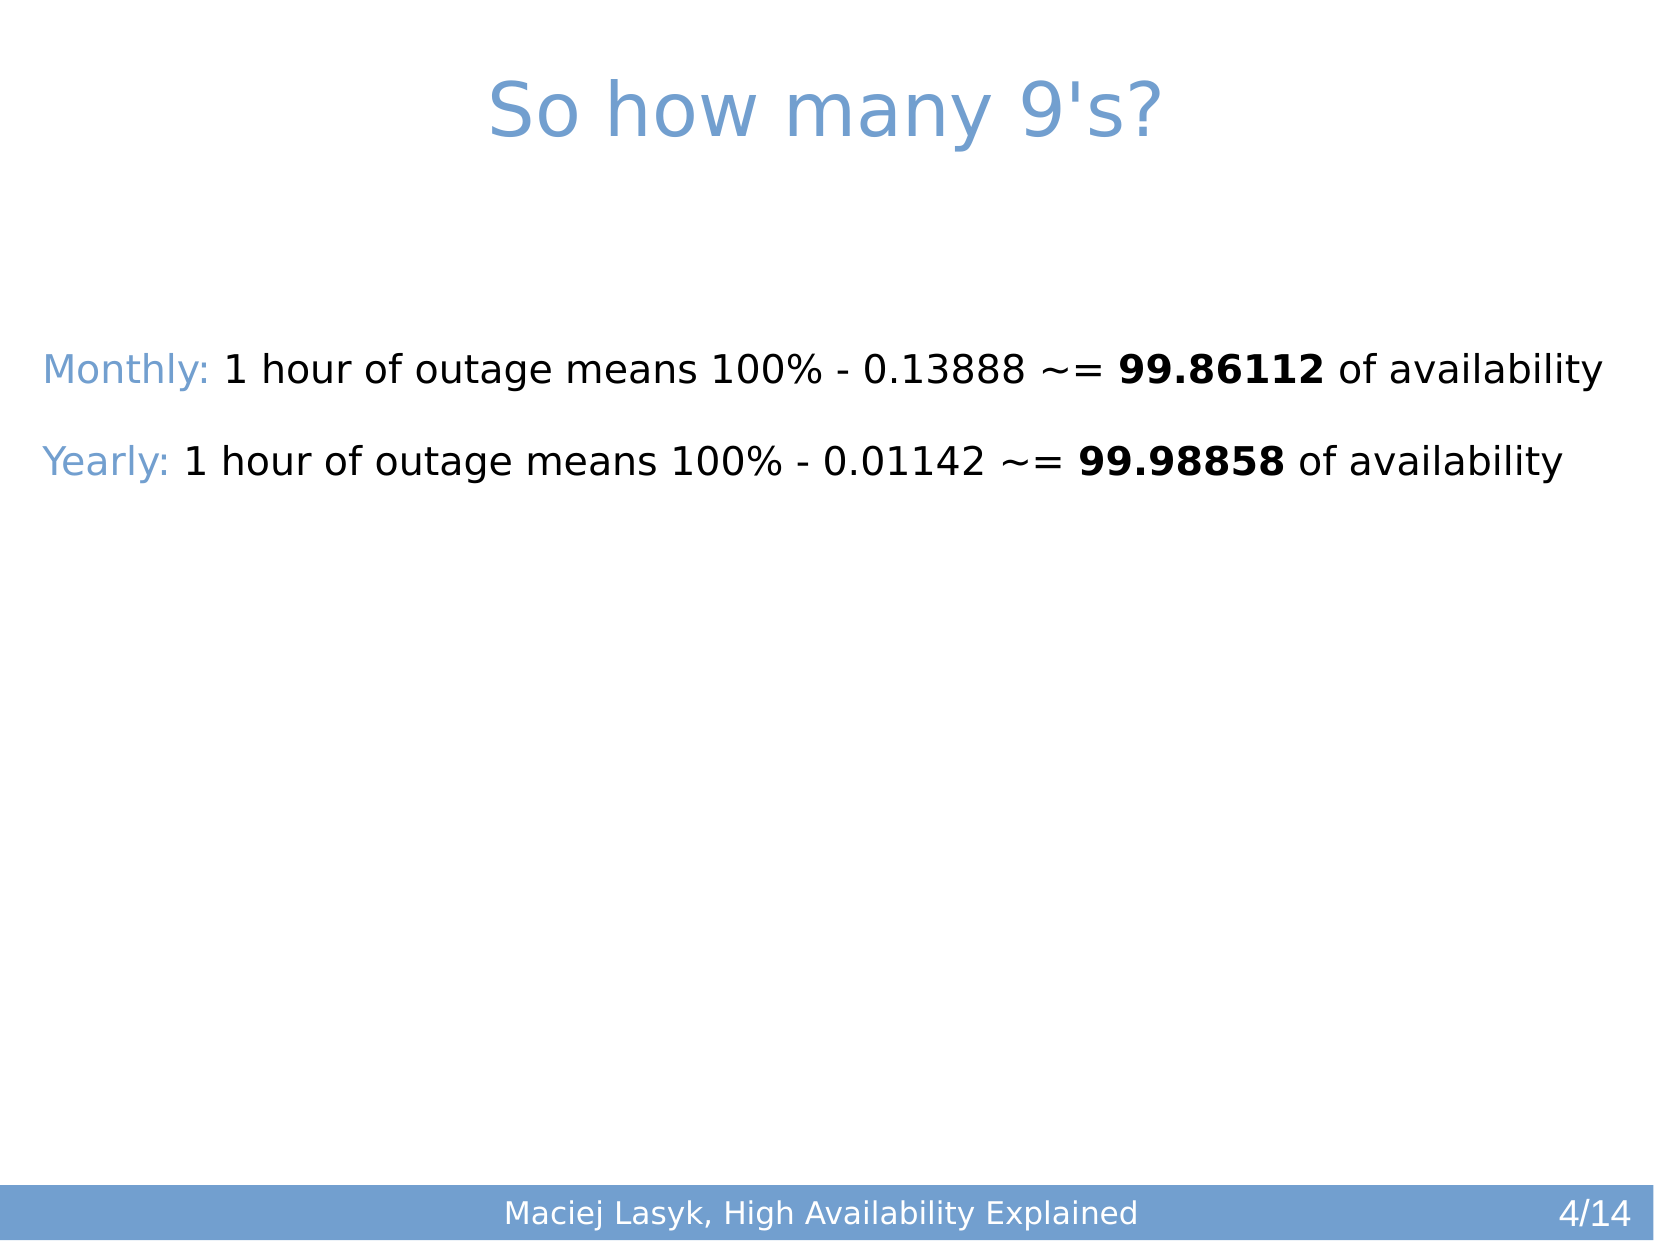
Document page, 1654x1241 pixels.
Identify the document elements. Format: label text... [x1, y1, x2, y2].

text_box Monthly: 1 hour of outage means 100% - 0.13888 ~= 99.86112 of availability Yearly: 1 hour of outage means 100% - 0.01142 ~= 99.98858 of availability [27, 339, 1619, 492]
text_box [1647, 1185, 1654, 1241]
text_box [0, 1185, 1533, 1241]
text_box 4/14 [1533, 1185, 1647, 1241]
text_box Maciej Lasyk, High Availability Explained [489, 1188, 1165, 1240]
text_box So how many 9's? [473, 60, 1181, 163]
